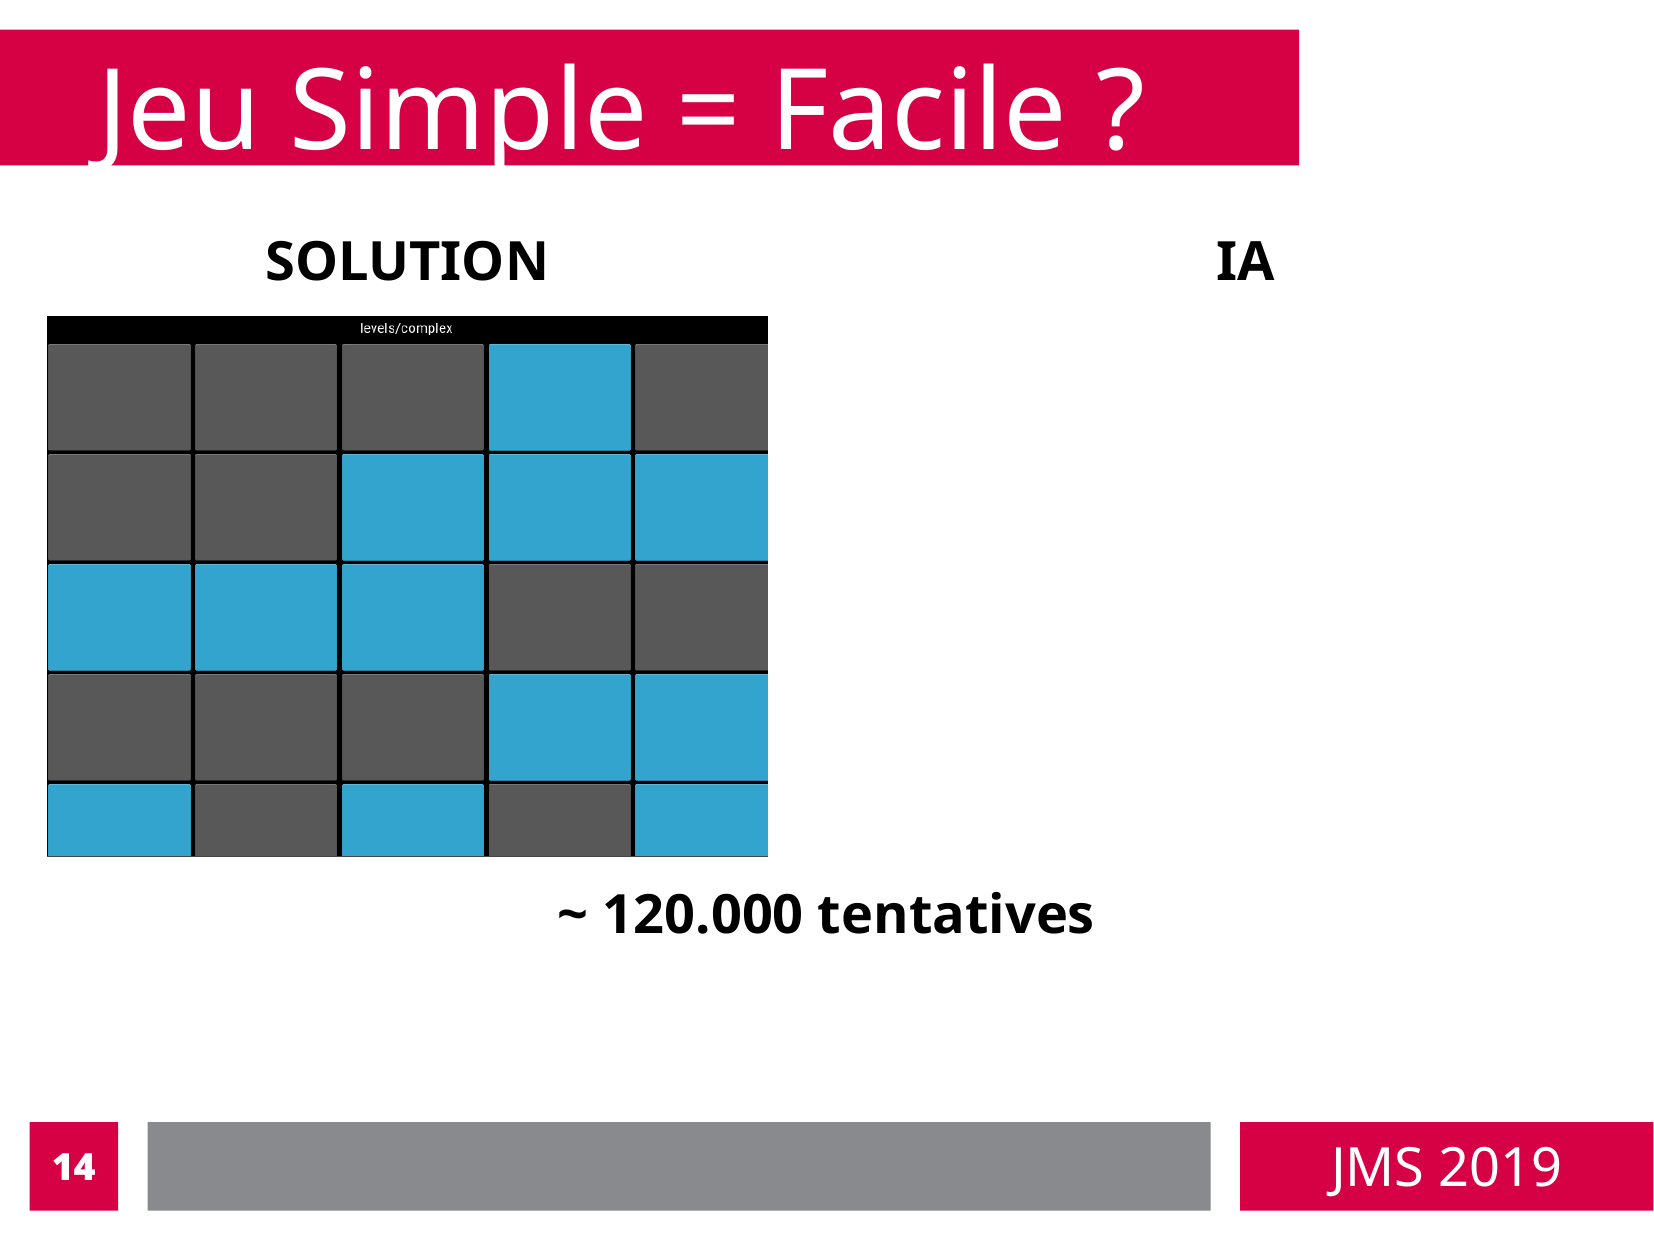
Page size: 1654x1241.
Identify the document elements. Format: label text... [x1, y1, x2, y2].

text_box IA [885, 220, 1607, 299]
title Jeu Simple = Facile ? [0, 29, 1229, 178]
picture [47, 316, 768, 857]
text_box SOLUTION [47, 220, 768, 299]
text_box ~ 120.000 tentatives [64, 884, 1589, 1089]
